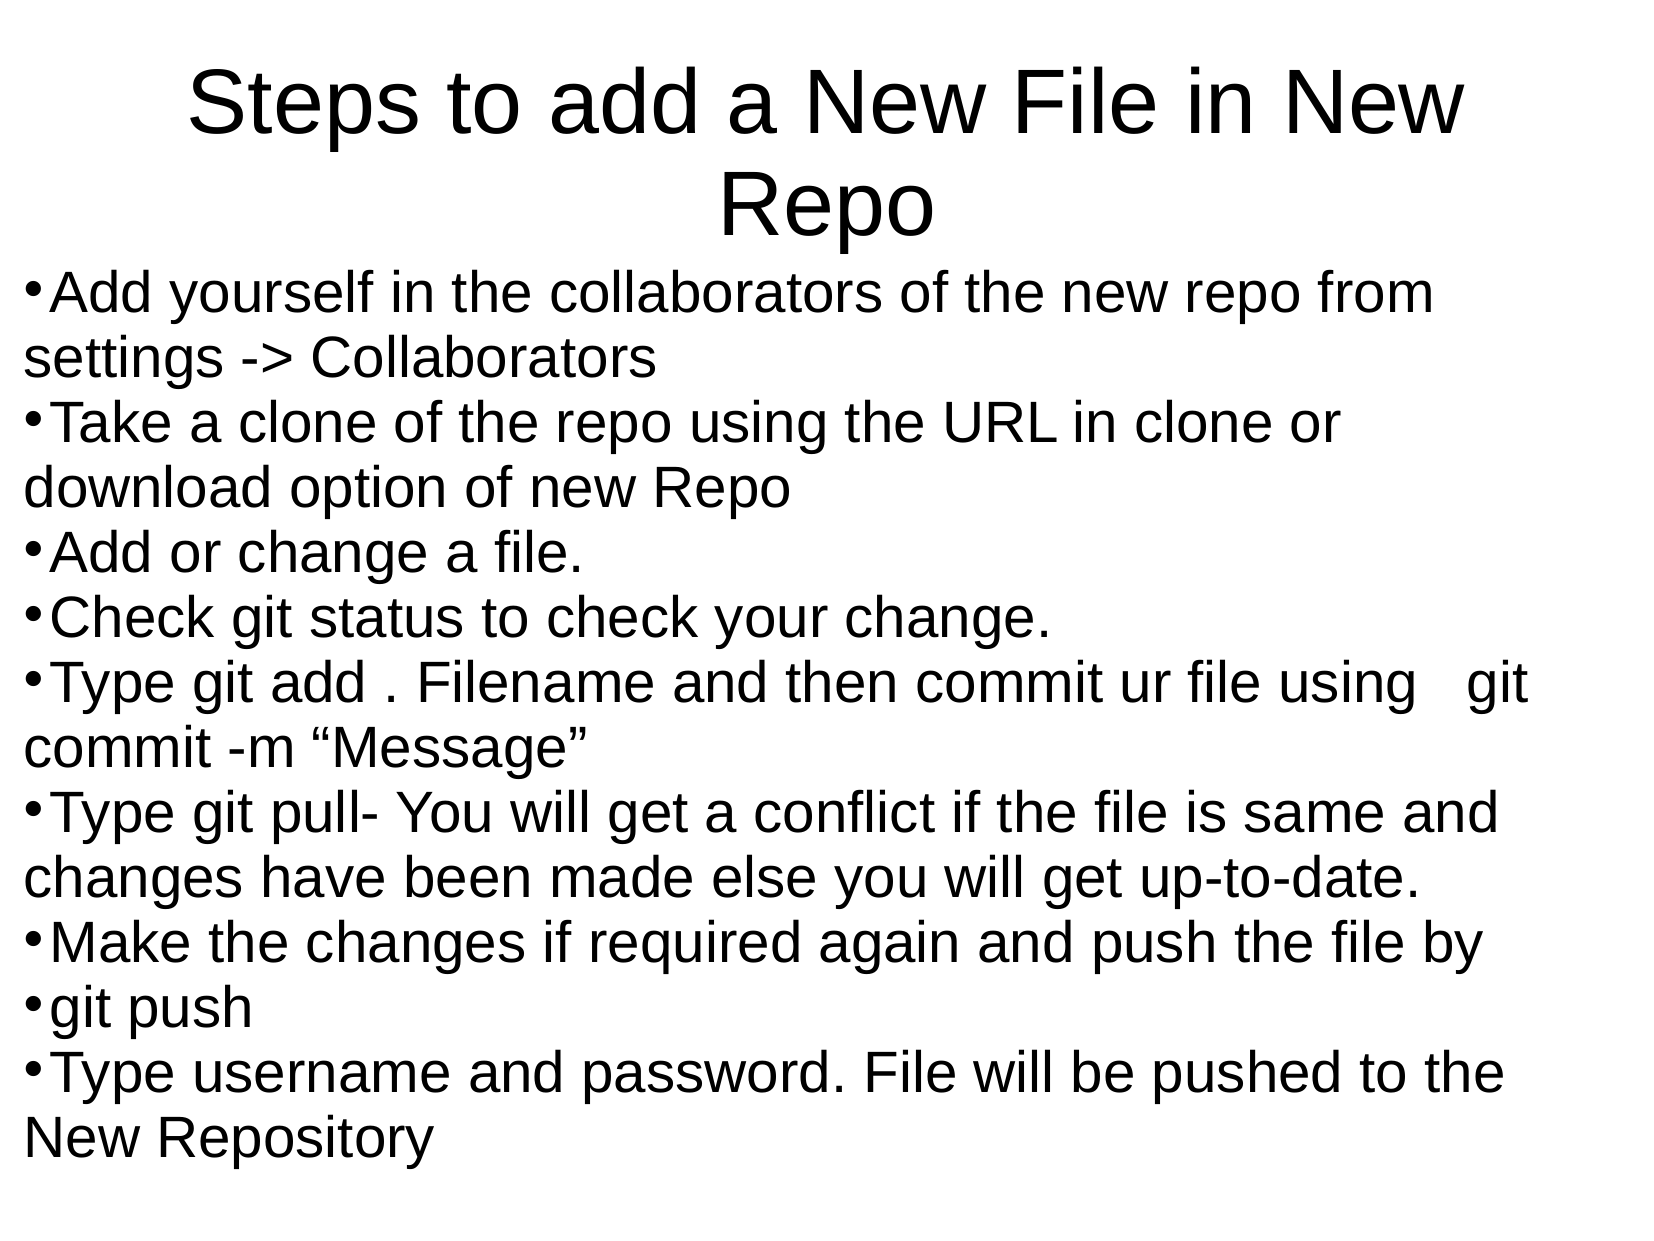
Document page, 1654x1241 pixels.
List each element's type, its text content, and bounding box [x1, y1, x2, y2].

text_box Steps to add a New File in New Repo [82, 49, 1571, 257]
text_box Add yourself in the collaborators of the new repo from settings -> Collaborators Take a clone of the repo using the URL in clone or download option of new Repo Add or change a file. Check git status to check your change. Type git add . Filename and then commit ur file using git commit -m “Message” Type git pull- You will get a conflict if the file is same and changes have been made else you will get up-to-date. Make the changes if required again and push the file by git push Type username and password. File will be pushed to the New Repository [23, 259, 1595, 1217]
